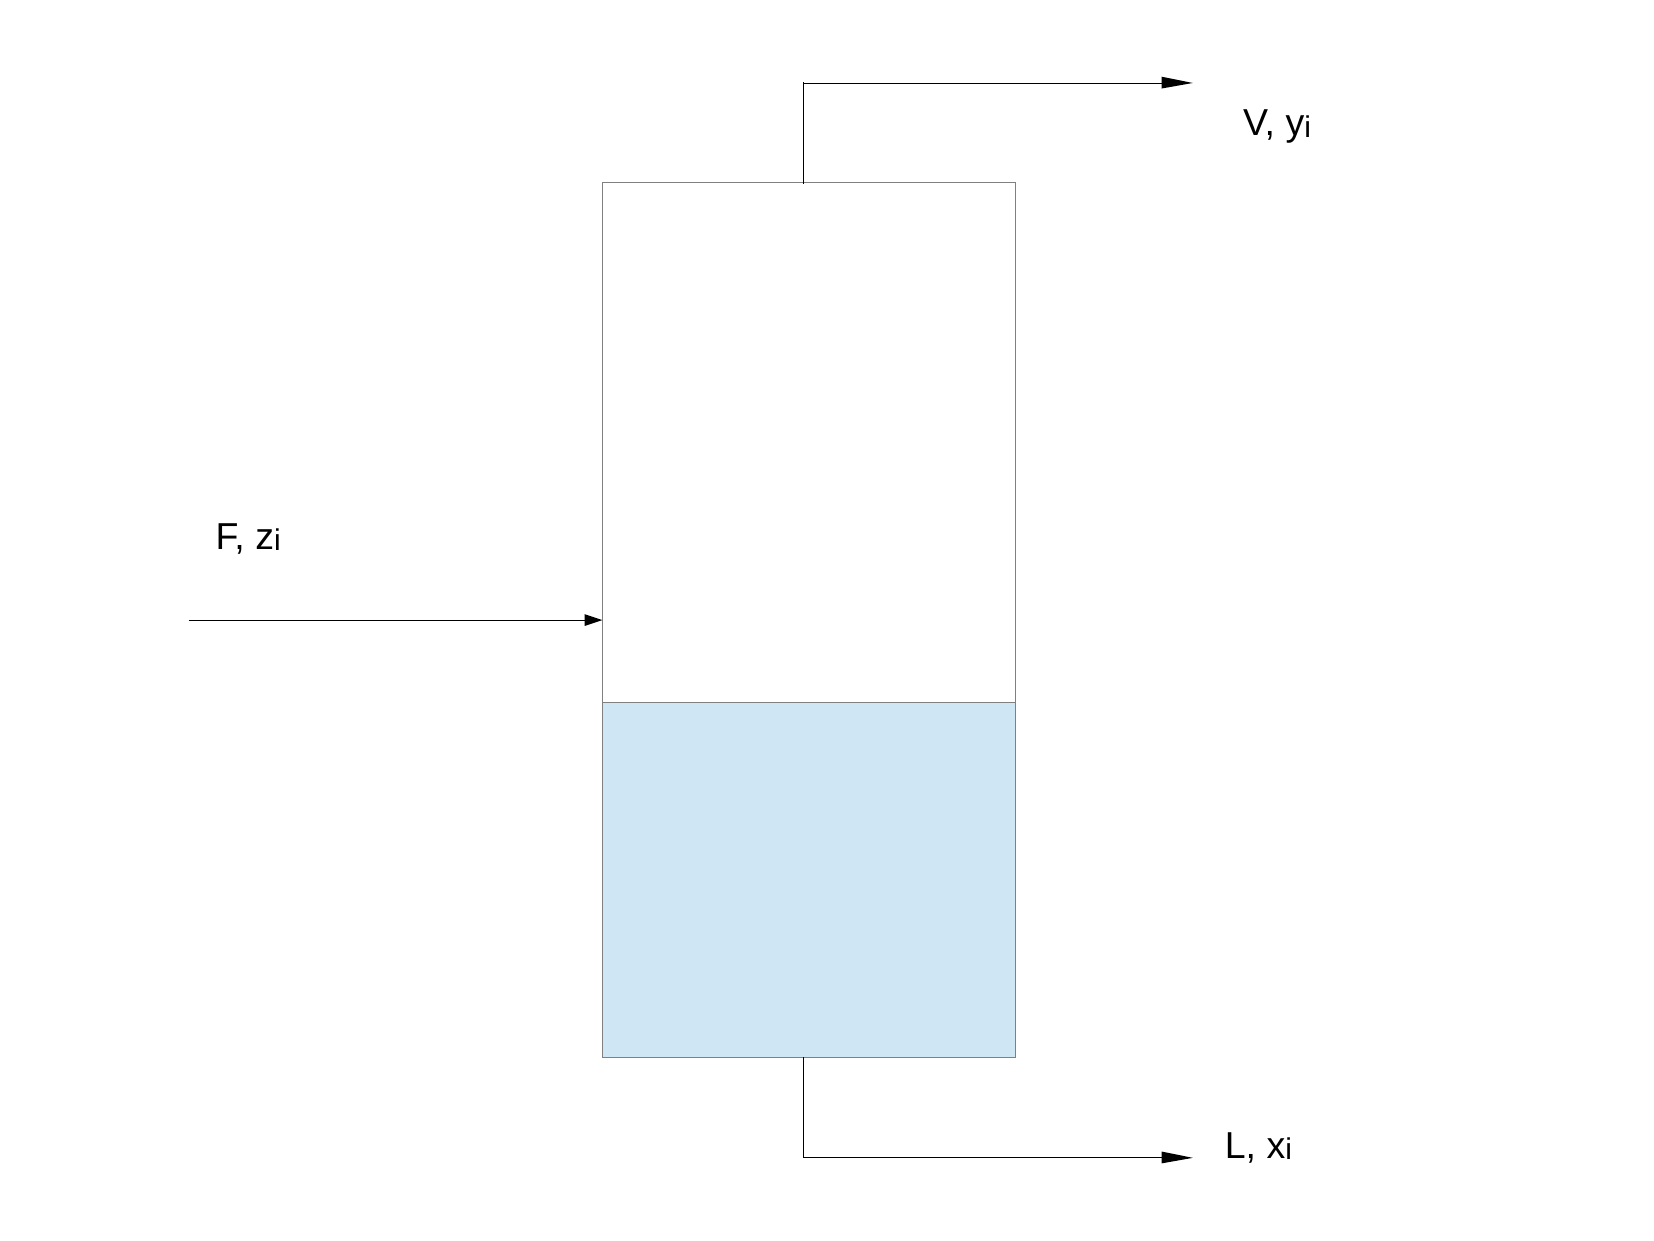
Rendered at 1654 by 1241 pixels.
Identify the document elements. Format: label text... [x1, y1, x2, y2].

text_box L, xi [1210, 1117, 1308, 1180]
text_box V, yi [1228, 94, 1326, 158]
text_box F, zi [200, 507, 296, 571]
text_box [602, 182, 1016, 1058]
